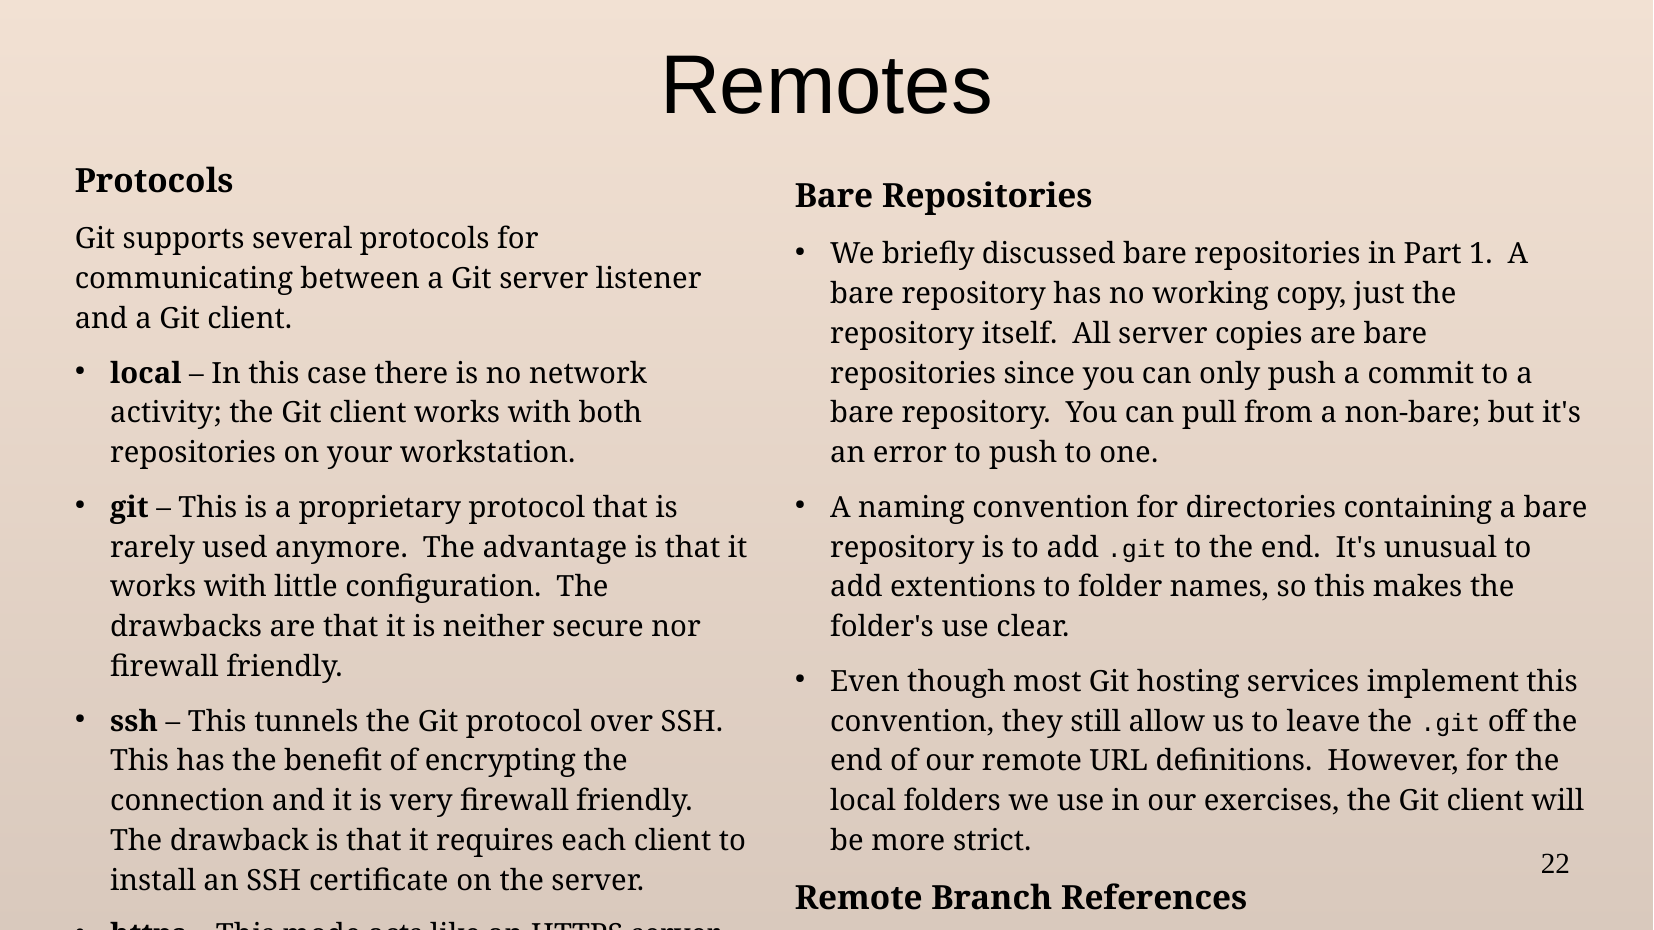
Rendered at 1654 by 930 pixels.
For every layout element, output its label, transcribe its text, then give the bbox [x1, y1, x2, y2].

text_box Bare Repositories We briefly discussed bare repositories in Part 1. A bare repository has no working copy, just the repository itself. All server copies are bare repositories since you can only push a commit to a bare repository. You can pull from a non-bare; but it's an error to push to one. A naming convention for directories containing a bare repository is to add .git to the end. It's unusual to add extentions to folder names, so this makes the folder's use clear. Even though most Git hosting services implement this convention, they still allow us to leave the .git off the end of our remote URL definitions. However, for the local folders we use in our exercises, the Git client will be more strict. Remote Branch References We reference a local branch simply by its name. Remote branches are prefaced by their remote name. If the remote name is origin, then a reference to the master branch would be origin/master. [780, 165, 1606, 826]
title Remotes [82, 19, 1571, 151]
text_box Protocols Git supports several protocols for communicating between a Git server listener and a Git client. local – In this case there is no network activity; the Git client works with both repositories on your workstation. git – This is a proprietary protocol that is rarely used anymore. The advantage is that it works with little configuration. The drawbacks are that it is neither secure nor firewall friendly. ssh – This tunnels the Git protocol over SSH. This has the benefit of encrypting the connection and it is very firewall friendly. The drawback is that it requires each client to install an SSH certificate on the server. https – This mode acts like an HTTPS server. The user must be authenticated on the first request. But usually the credentials can be cached and reused later. These days, Git hosting services take care of the security configurations, making the bottom two options the most common. [60, 150, 766, 887]
